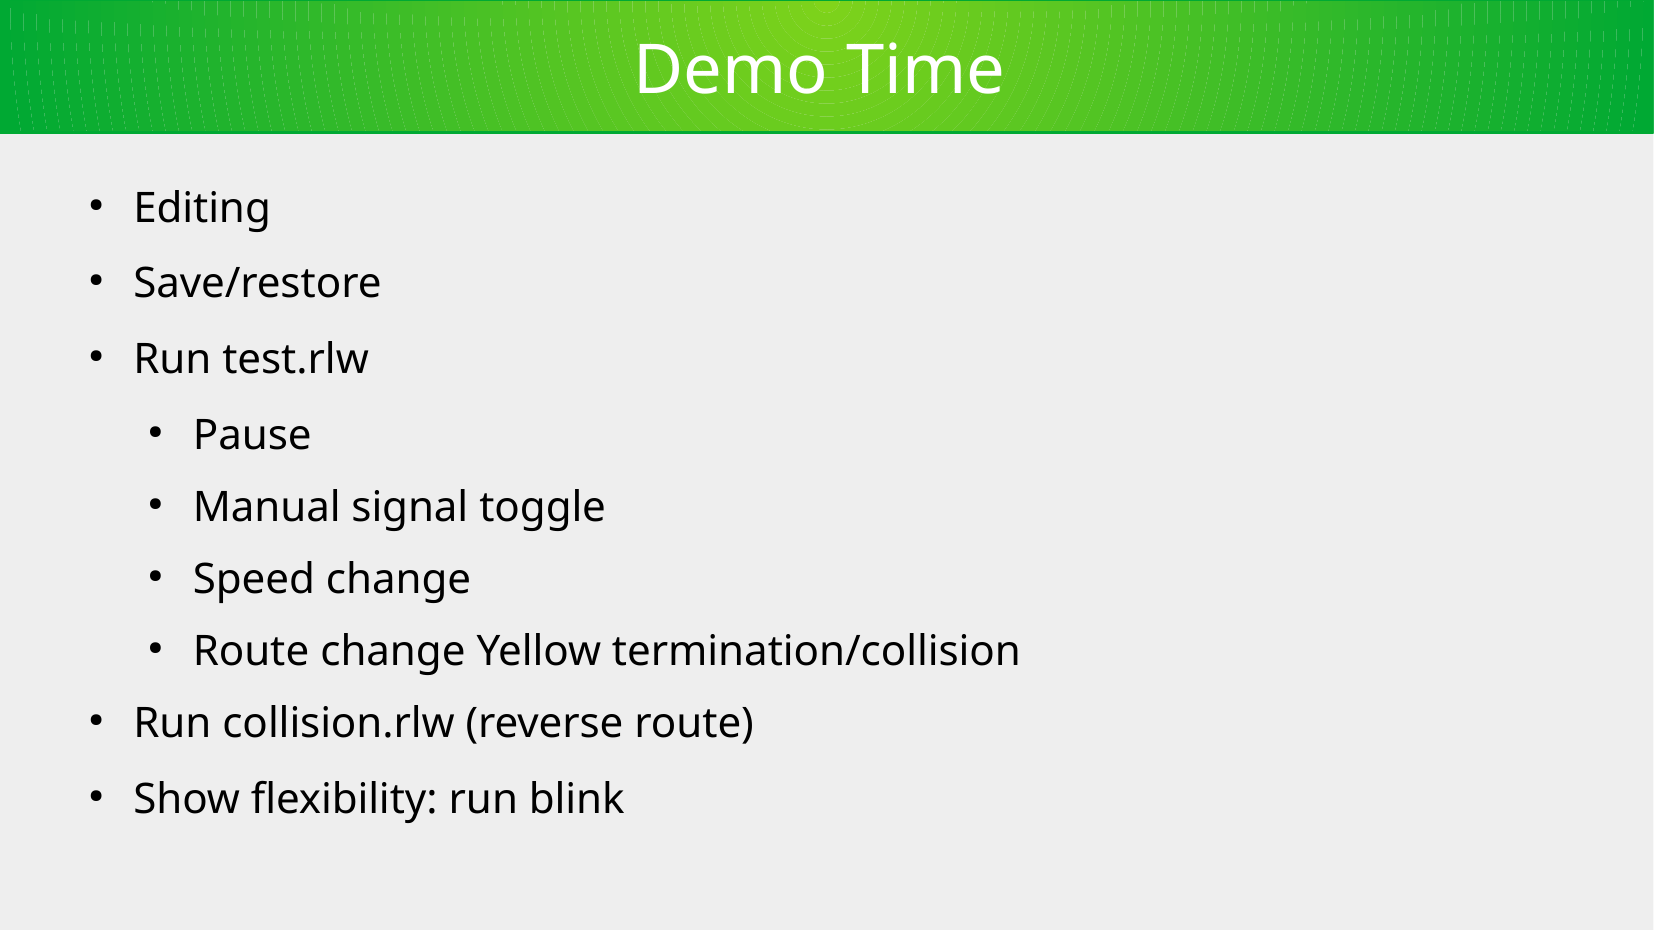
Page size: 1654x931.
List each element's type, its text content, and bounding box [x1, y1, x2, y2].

list Editing Save/restore Run test.rlw Pause Manual signal toggle Speed change Route change Yellow termination/collision Run collision.rlw (reverse route) Show flexibility: run blink [73, 177, 1565, 827]
title Demo Time [73, 14, 1565, 119]
